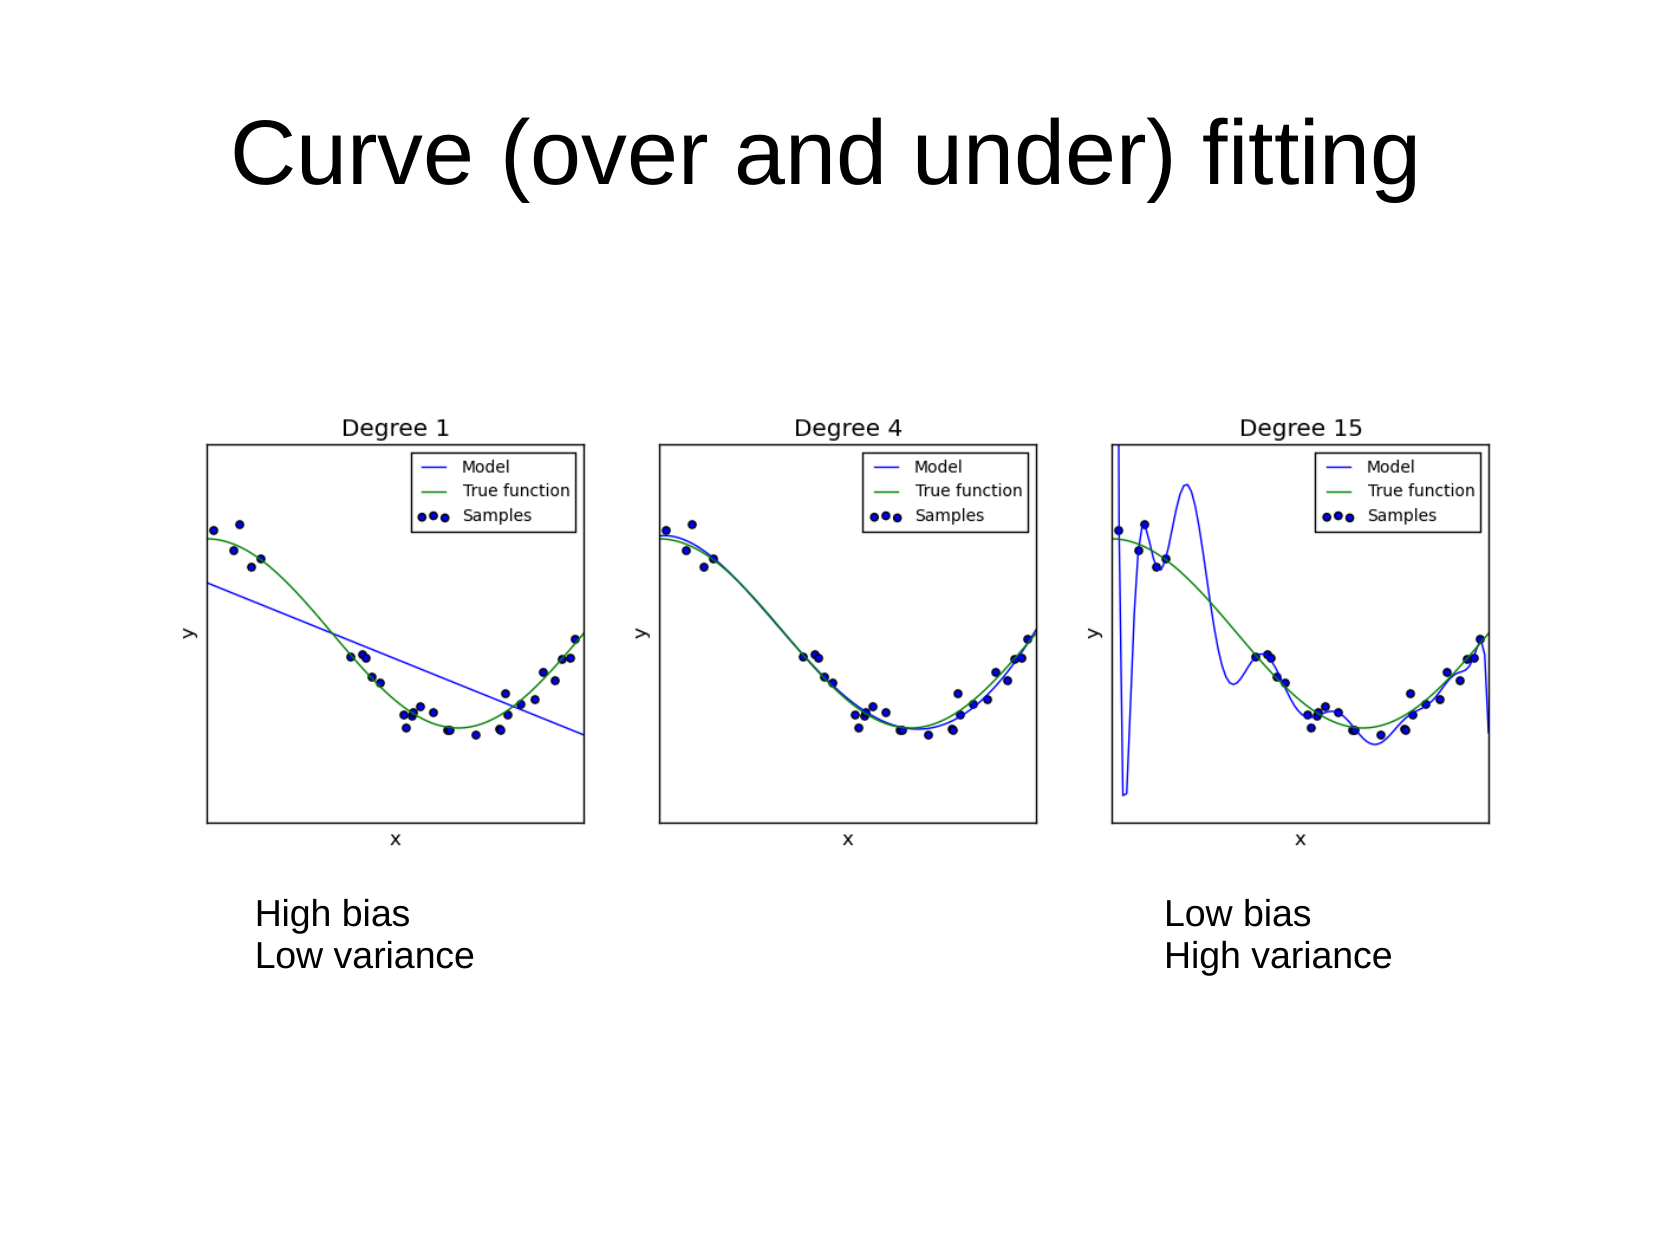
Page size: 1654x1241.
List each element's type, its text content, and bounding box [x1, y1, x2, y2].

text_box Low bias High variance [1149, 885, 1408, 984]
title Curve (over and under) fitting [82, 49, 1571, 257]
picture [0, 397, 1654, 871]
text_box High bias Low variance [240, 885, 490, 984]
